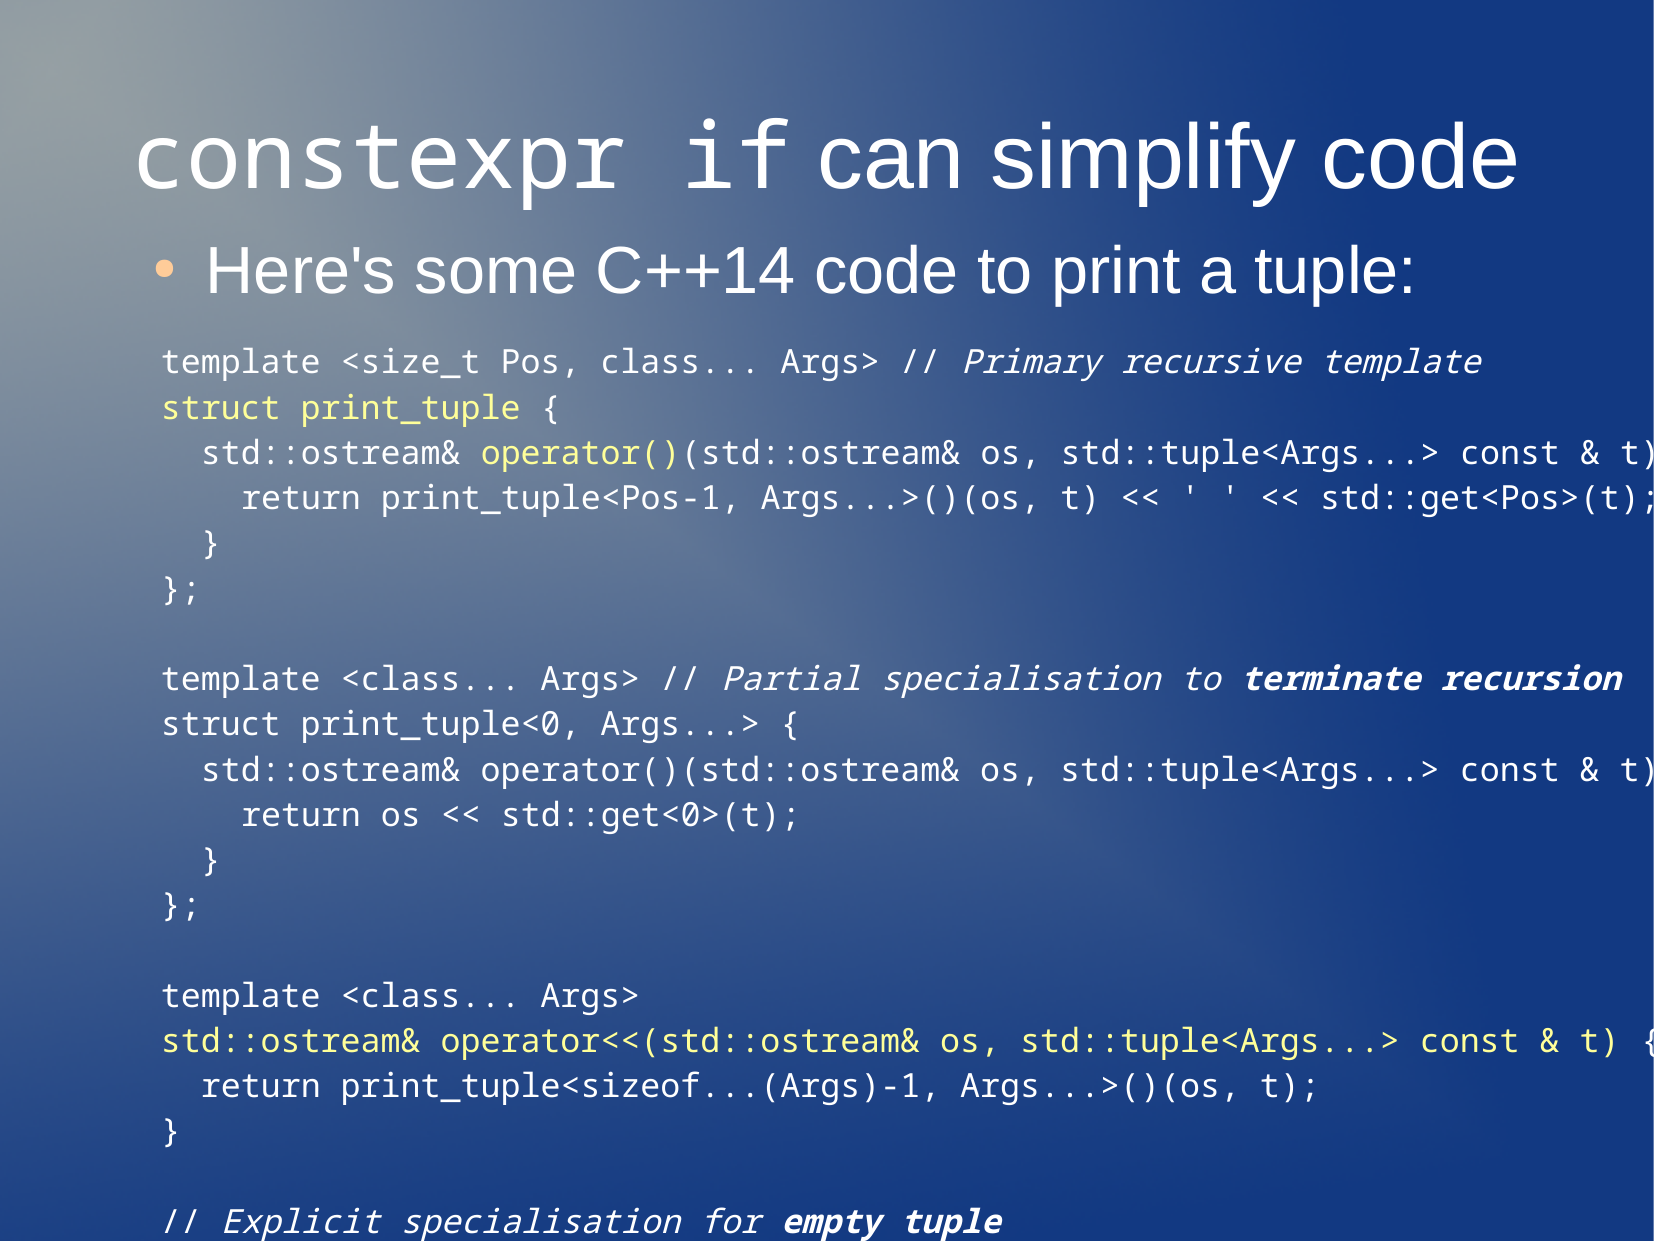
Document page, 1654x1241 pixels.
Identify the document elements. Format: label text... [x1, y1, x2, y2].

list Here's some C++14 code to print a tuple: [134, 232, 1516, 1197]
text_box template <size_t Pos, class... Args> // Primary recursive template struct print_tuple { std::ostream& operator()(std::ostream& os, std::tuple<Args...> const & t) { return print_tuple<Pos-1, Args...>()(os, t) << ' ' << std::get<Pos>(t); } }; template <class... Args> // Partial specialisation to terminate recursion struct print_tuple<0, Args...> { std::ostream& operator()(std::ostream& os, std::tuple<Args...> const & t) { return os << std::get<0>(t); } }; template <class... Args> std::ostream& operator<<(std::ostream& os, std::tuple<Args...> const & t) { return print_tuple<sizeof...(Args)-1, Args...>()(os, t); } // Explicit specialisation for empty tuple template <> std::ostream& operator<<(std::ostream& os, std::tuple<> const &) { return os; } [146, 331, 1600, 1237]
picture [264, 1237, 421, 1241]
picture [826, 1237, 861, 1241]
picture [0, 0, 1654, 1241]
picture [424, 1237, 822, 1241]
picture [865, 1237, 941, 1241]
title constexpr if can simplify code [82, 49, 1571, 257]
picture [1650, 1031, 1654, 1054]
